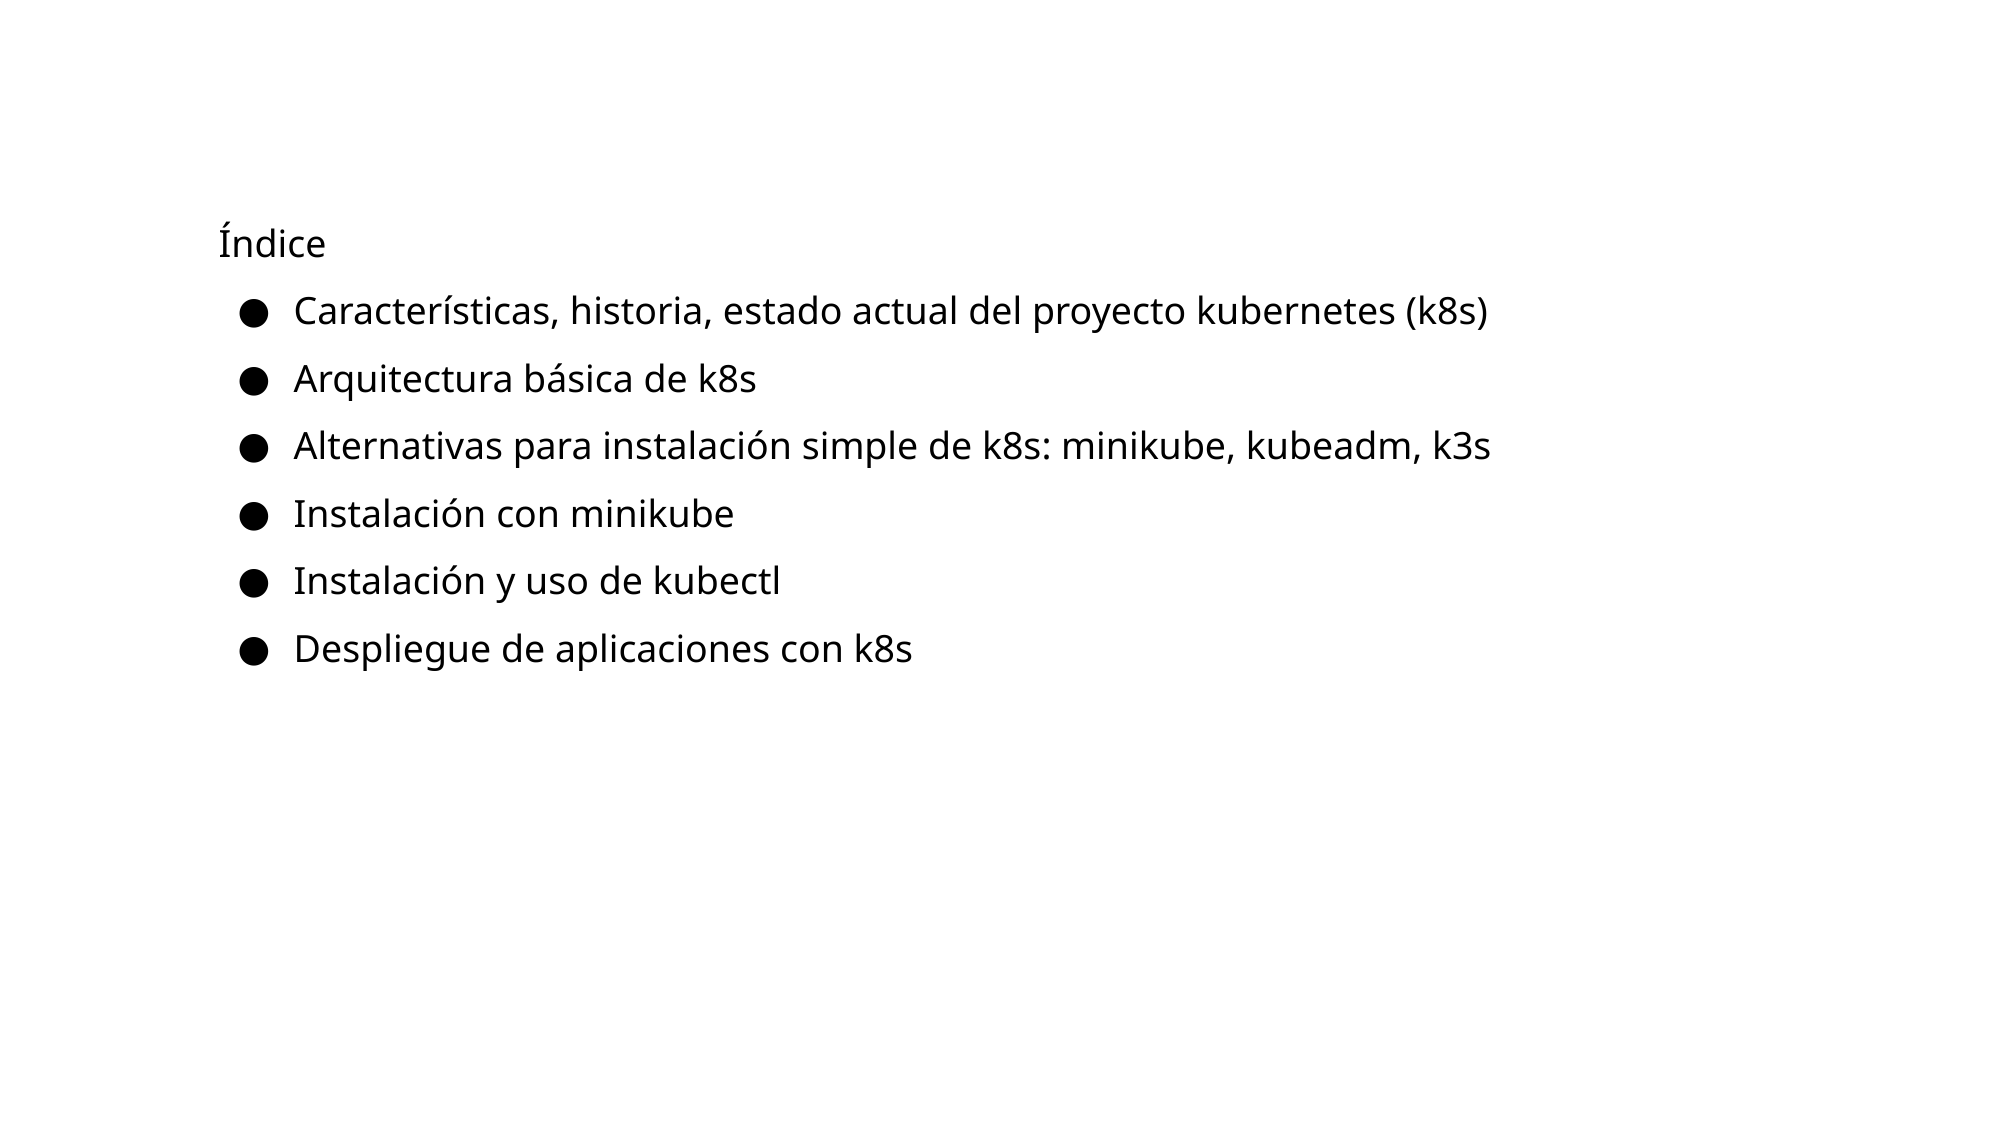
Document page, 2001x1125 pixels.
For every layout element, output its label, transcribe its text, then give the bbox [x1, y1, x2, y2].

text_box Índice Características, historia, estado actual del proyecto kubernetes (k8s) Arquitectura básica de k8s Alternativas para instalación simple de k8s: minikube, kubeadm, k3s Instalación con minikube Instalación y uso de kubectl Despliegue de aplicaciones con k8s [203, 189, 2000, 402]
